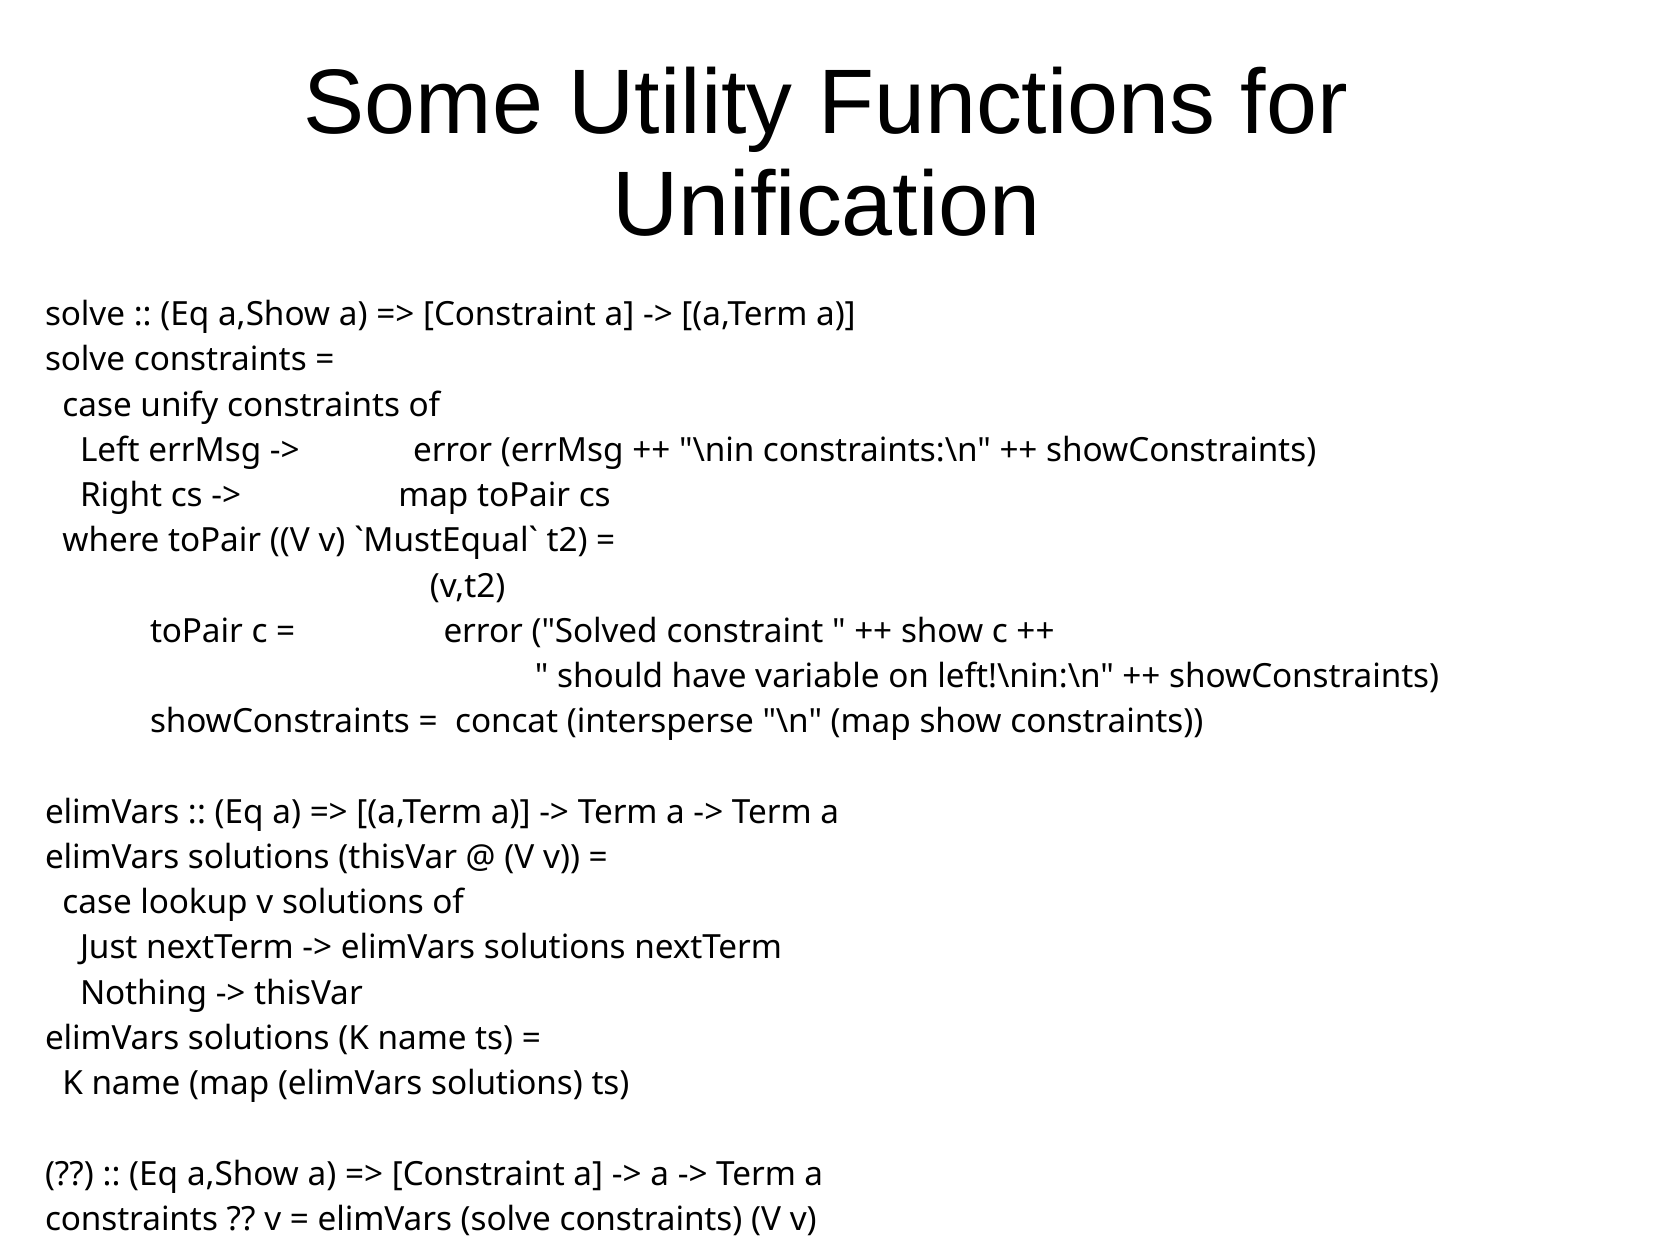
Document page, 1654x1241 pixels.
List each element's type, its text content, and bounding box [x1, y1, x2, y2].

title Some Utility Functions for Unification [82, 49, 1571, 257]
list solve :: (Eq a,Show a) => [Constraint a] -> [(a,Term a)] solve constraints = case unify constraints of Left errMsg -> error (errMsg ++ "\nin constraints:\n" ++ showConstraints) Right cs -> map toPair cs where toPair ((V v) `MustEqual` t2) = (v,t2) toPair c = error ("Solved constraint " ++ show c ++ " should have variable on left!\nin:\n" ++ showConstraints) showConstraints = concat (intersperse "\n" (map show constraints)) elimVars :: (Eq a) => [(a,Term a)] -> Term a -> Term a elimVars solutions (thisVar @ (V v)) = case lookup v solutions of Just nextTerm -> elimVars solutions nextTerm Nothing -> thisVar elimVars solutions (K name ts) = K name (map (elimVars solutions) ts) (??) :: (Eq a,Show a) => [Constraint a] -> a -> Term a constraints ?? v = elimVars (solve constraints) (V v) [45, 290, 1621, 1177]
